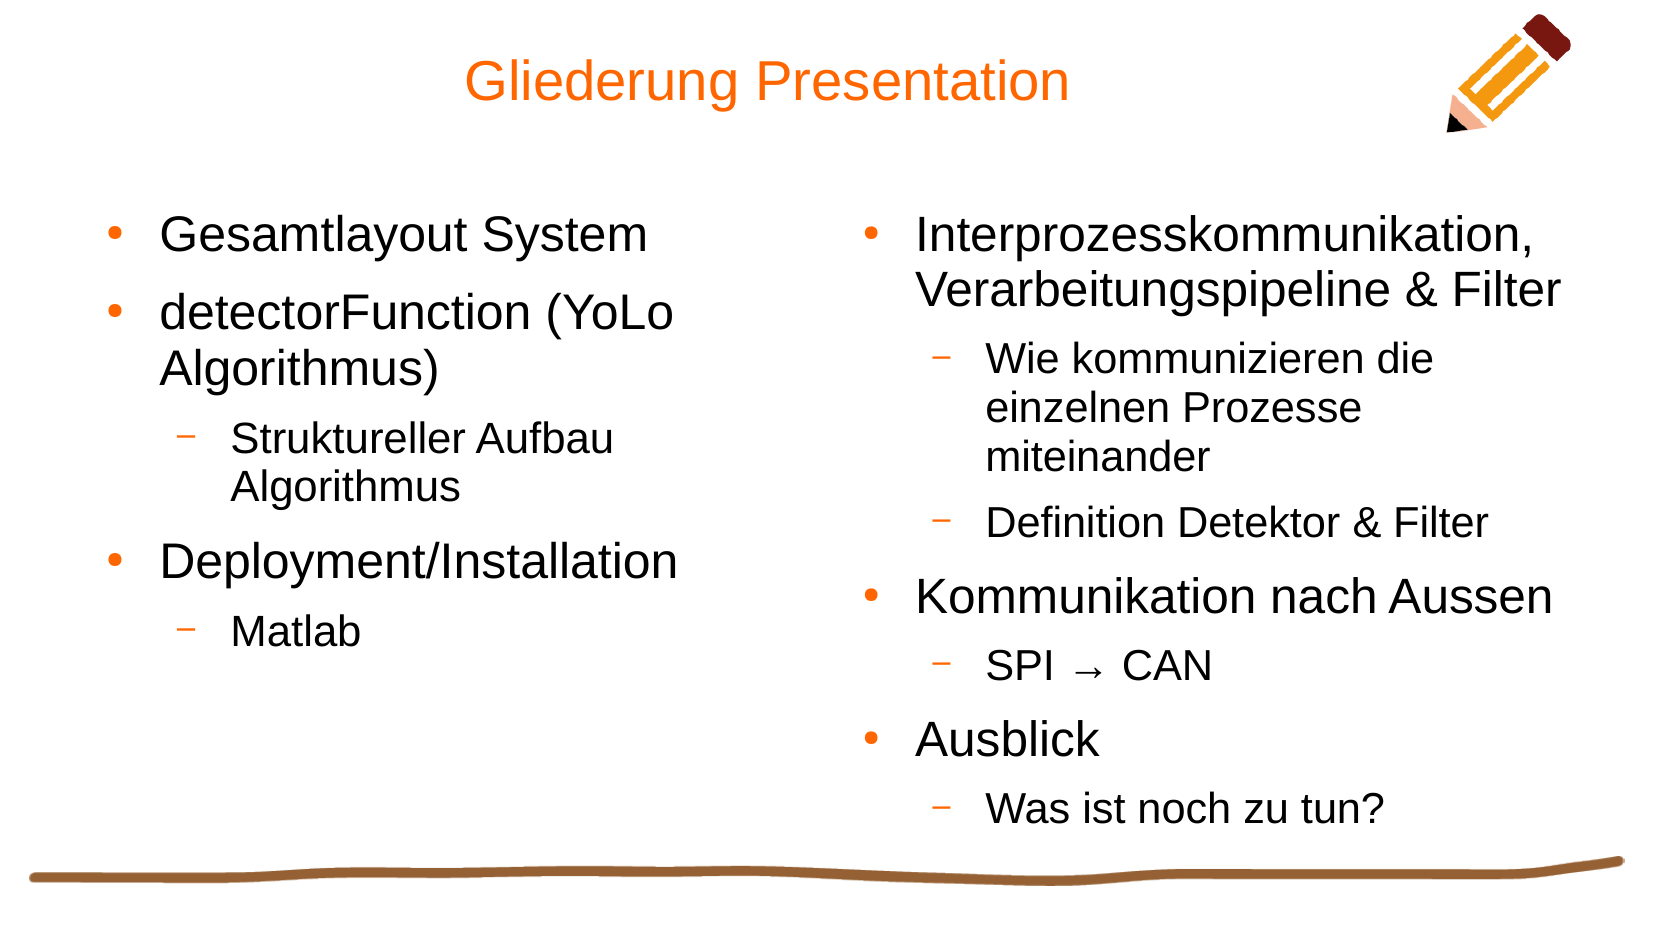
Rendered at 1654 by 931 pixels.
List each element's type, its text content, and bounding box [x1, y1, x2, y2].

picture [29, 856, 1625, 886]
list Gesamtlayout System detectorFunction (YoLo Algorithmus) Struktureller Aufbau Algorithmus Deployment/Installation Matlab [88, 206, 809, 857]
picture [1446, 14, 1571, 133]
list Interprozesskommunikation, Verarbeitungspipeline & Filter Wie kommunizieren die einzelnen Prozesse miteinander Definition Detektor & Filter Kommunikation nach Aussen SPI → CAN Ausblick Was ist noch zu tun? [845, 206, 1566, 857]
title Gliederung Presentation [88, 29, 1447, 133]
